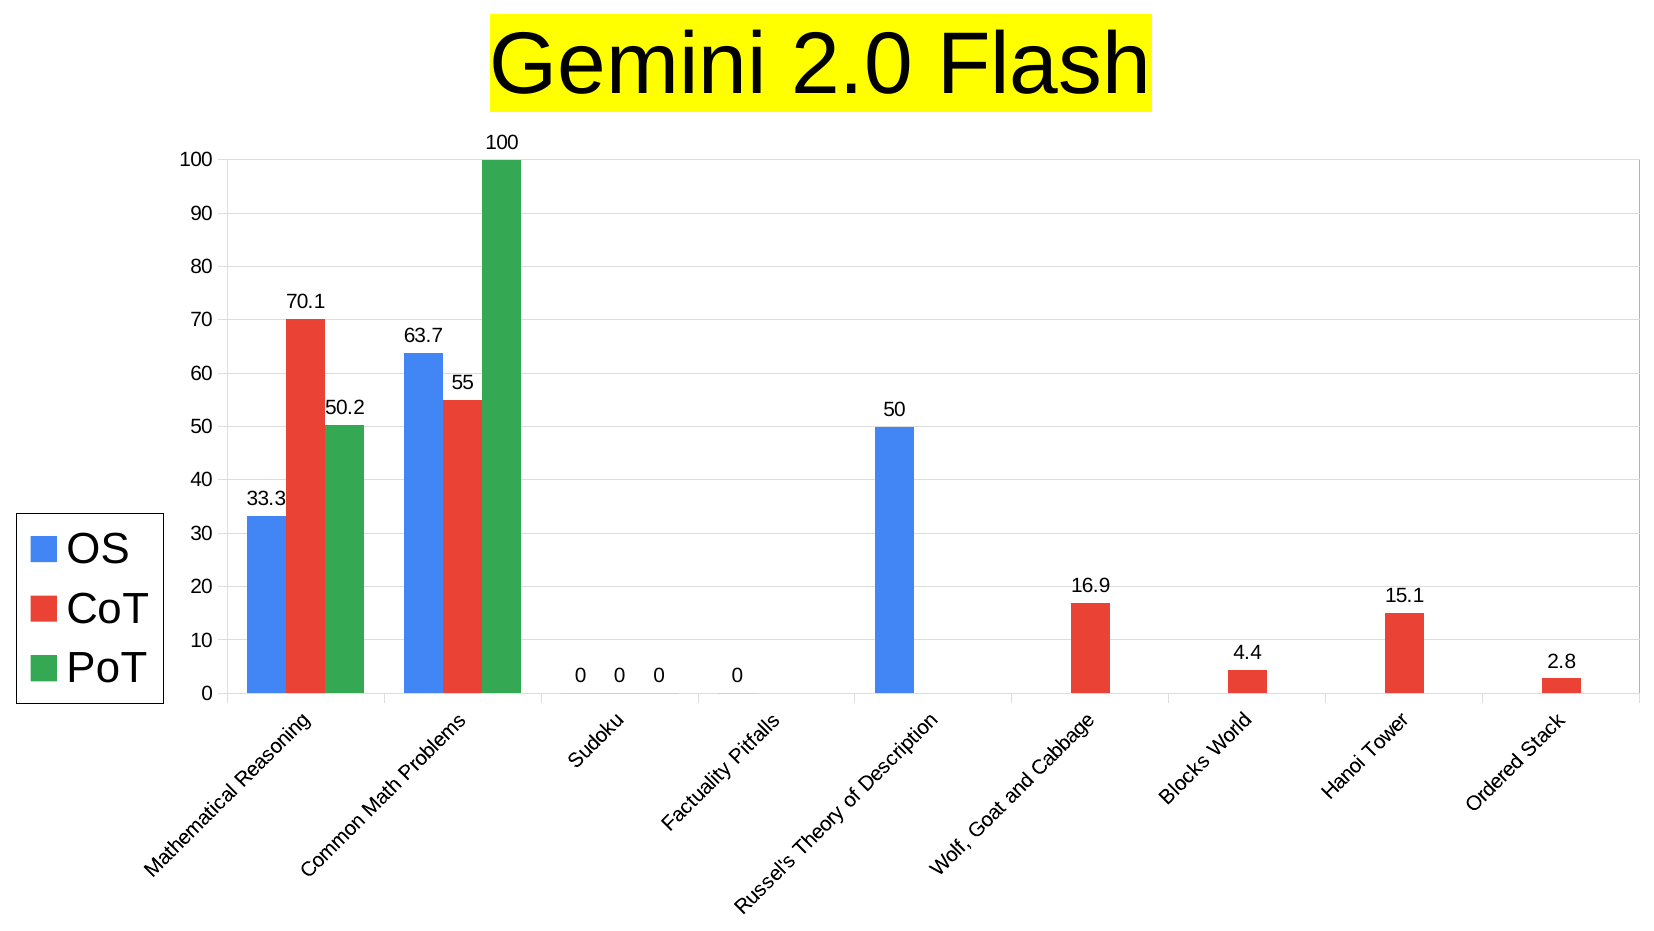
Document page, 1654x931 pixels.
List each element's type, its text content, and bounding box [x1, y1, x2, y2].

title Gemini 2.0 Flash [76, 0, 1565, 126]
chart [2, 130, 1654, 931]
